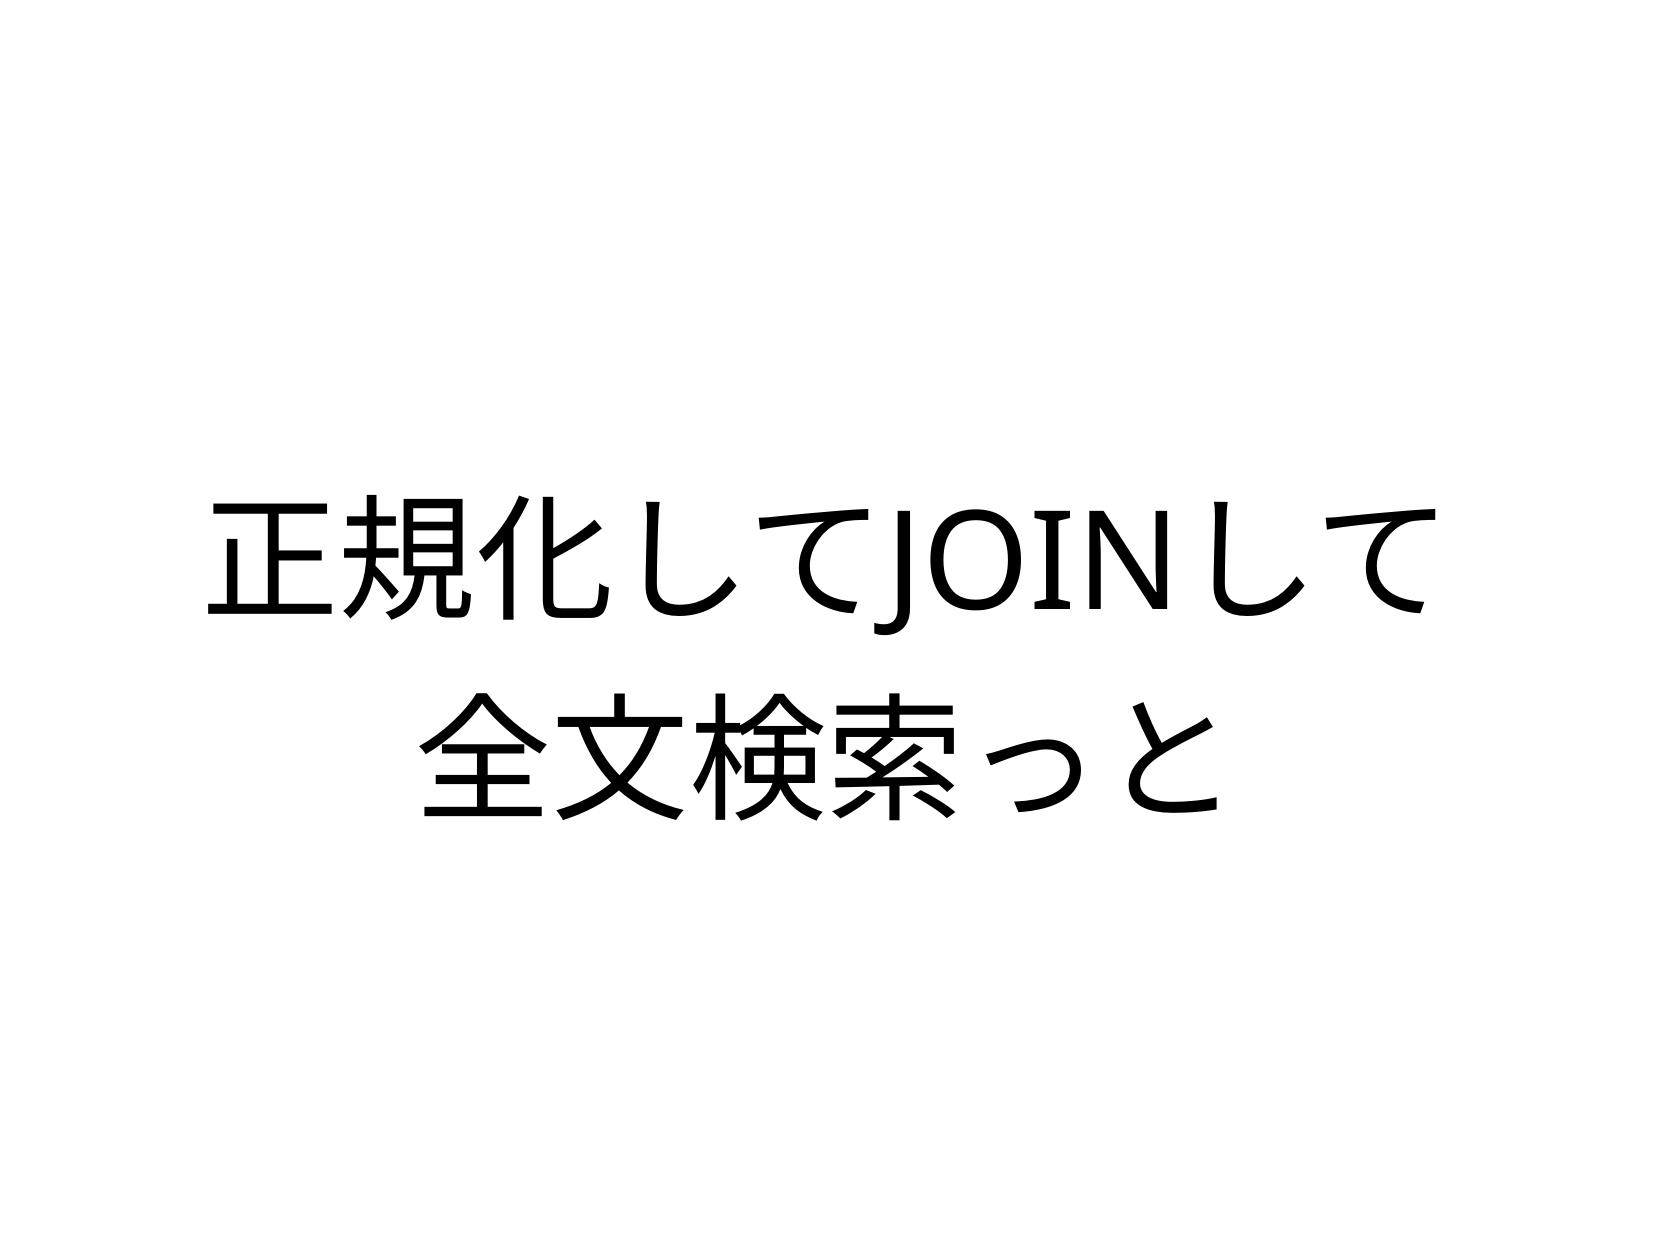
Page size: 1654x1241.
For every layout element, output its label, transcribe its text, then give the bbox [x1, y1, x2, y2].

subtitle 正規化してJOINして 全文検索っと [82, 290, 1571, 1010]
